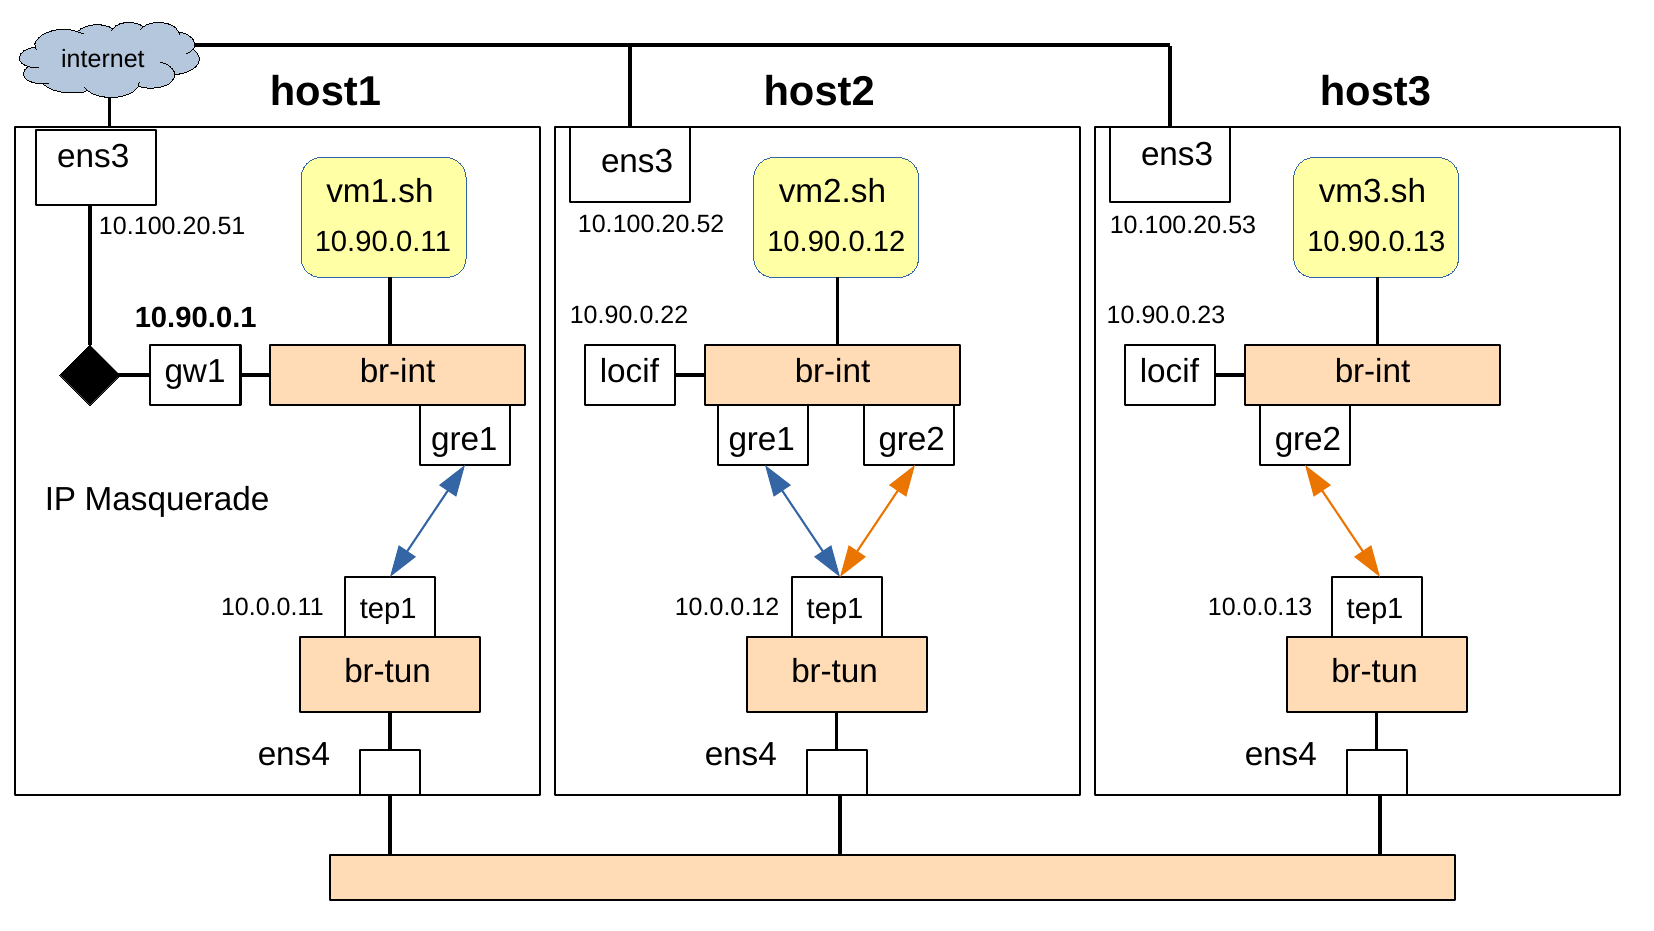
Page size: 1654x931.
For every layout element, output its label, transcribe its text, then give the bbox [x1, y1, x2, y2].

text_box 10.90.0.1 [120, 293, 287, 346]
text_box gre1 [416, 413, 513, 466]
text_box ens4 [690, 728, 792, 781]
text_box 10.90.0.13 [1292, 217, 1461, 270]
text_box host1 [255, 60, 422, 122]
text_box [1095, 127, 1621, 796]
text_box tep1 [799, 585, 897, 637]
text_box 10.0.0.13 [1193, 585, 1332, 637]
text_box [555, 127, 1081, 796]
text_box [330, 855, 1456, 901]
text_box ens3 [586, 135, 691, 187]
text_box vm2.sh [763, 165, 902, 217]
text_box br-tun [1316, 645, 1433, 697]
text_box ens4 [243, 728, 346, 781]
text_box ens3 [1126, 128, 1231, 181]
text_box host3 [1305, 60, 1472, 122]
text_box internet [19, 22, 200, 98]
text_box gre1 [713, 413, 811, 466]
text_box br-tun [329, 645, 446, 697]
text_box br-tun [776, 645, 893, 697]
text_box locif [585, 345, 676, 397]
text_box gre2 [863, 413, 961, 466]
text_box br-int [345, 345, 451, 397]
text_box 10.90.0.12 [752, 217, 921, 270]
text_box 10.0.0.12 [660, 585, 799, 637]
text_box 10.90.0.11 [300, 217, 467, 270]
text_box br-int [780, 345, 886, 397]
text_box 10.0.0.11 [206, 585, 345, 637]
text_box vm1.sh [311, 165, 449, 217]
text_box 10.100.20.52 [563, 202, 781, 255]
text_box tep1 [1332, 585, 1437, 637]
text_box ens3 [42, 130, 146, 183]
text_box locif [1125, 346, 1216, 397]
text_box tep1 [345, 585, 451, 637]
text_box gre2 [1260, 413, 1357, 466]
text_box 10.100.20.53 [1095, 203, 1312, 256]
text_box IP Masquerade [30, 473, 285, 526]
text_box ens4 [1230, 728, 1332, 781]
text_box vm3.sh [1303, 165, 1442, 217]
text_box br-int [1320, 345, 1426, 397]
text_box gw1 [149, 346, 241, 397]
text_box 10.100.20.51 [84, 204, 301, 257]
text_box host2 [748, 60, 916, 122]
text_box 10.90.0.22 [555, 293, 724, 346]
text_box [15, 127, 541, 796]
text_box 10.90.0.23 [1091, 293, 1261, 346]
